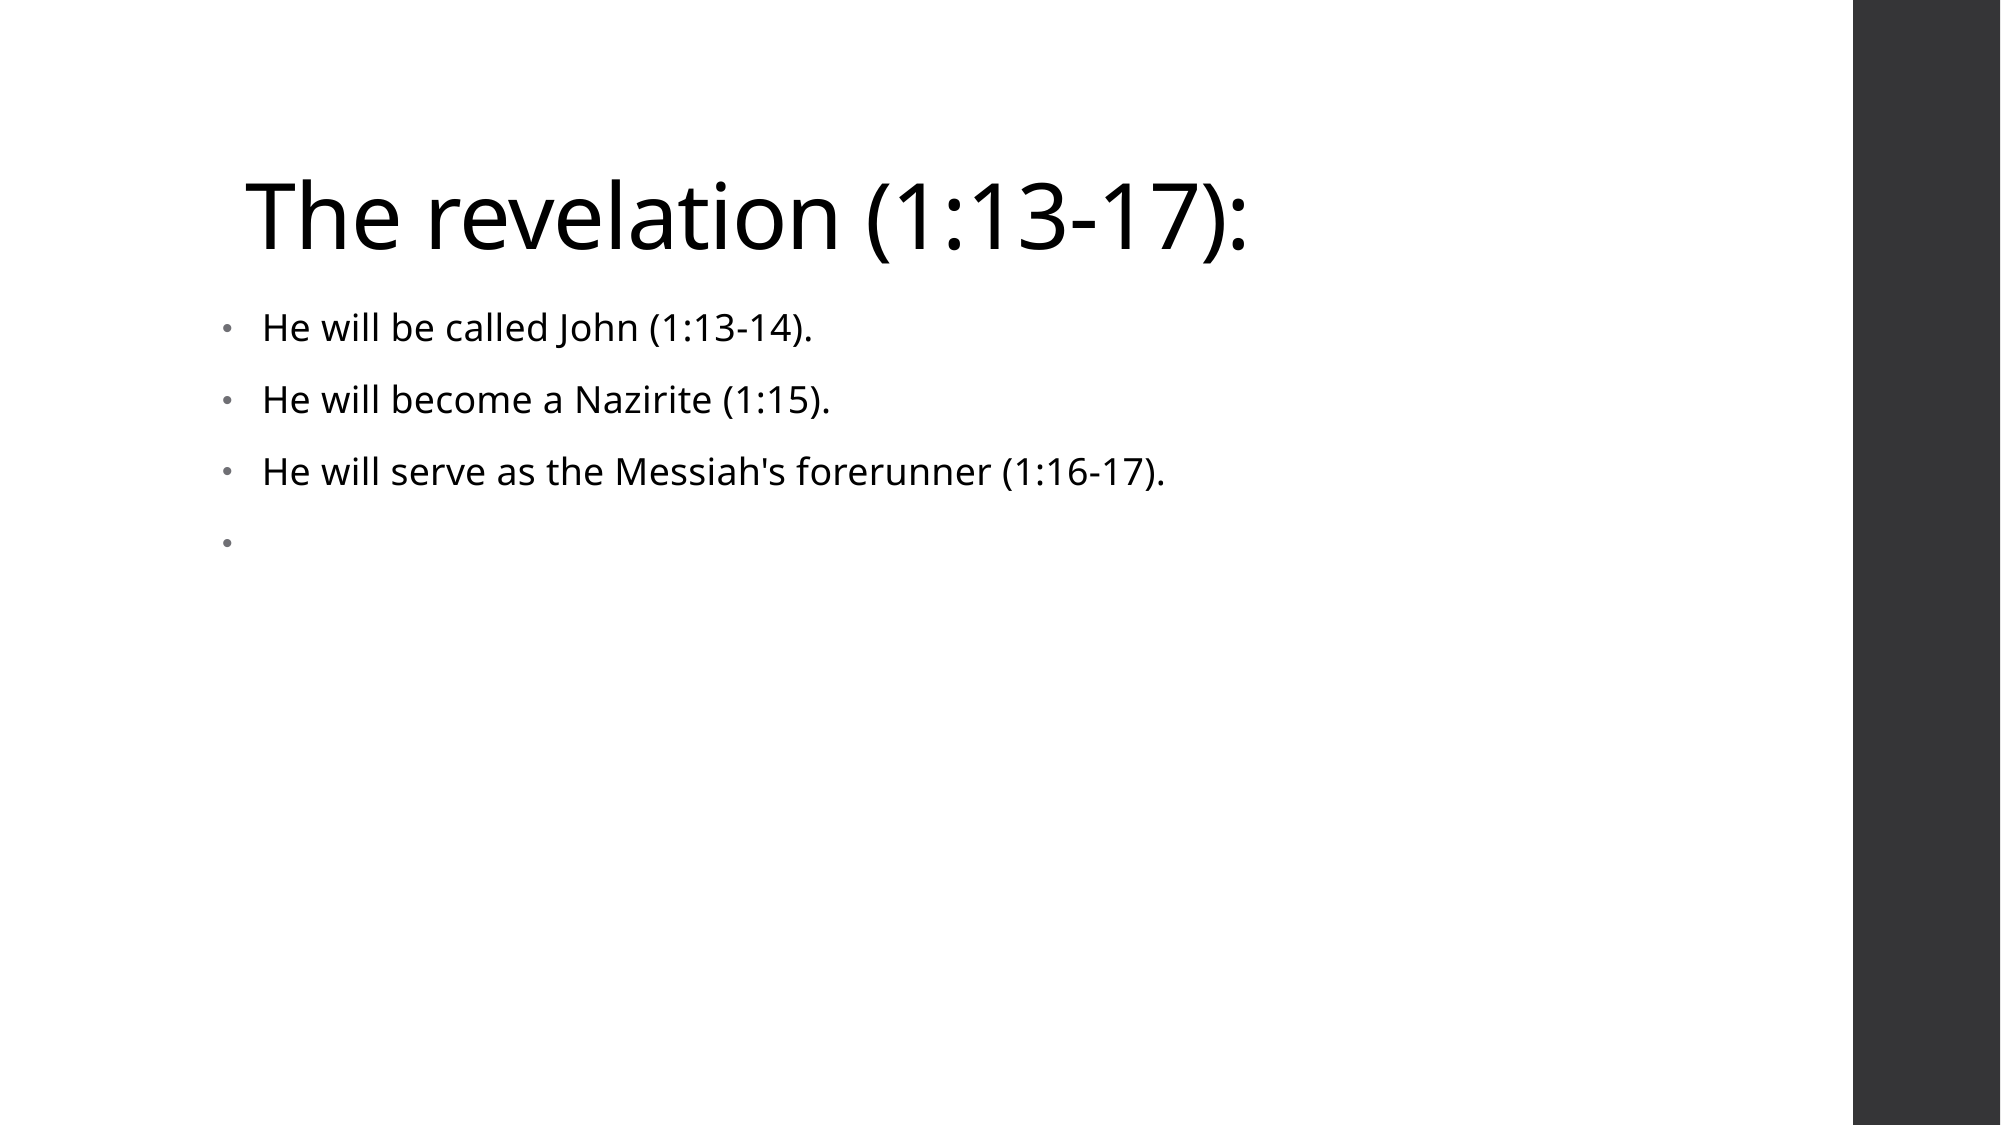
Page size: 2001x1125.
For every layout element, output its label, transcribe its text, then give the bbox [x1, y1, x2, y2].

list He will be called John (1:13-14). He will become a Nazirite (1:15). He will serve as the Messiah's forerunner (1:16-17). [206, 299, 1617, 1014]
title The revelation (1:13-17): [206, 60, 1797, 278]
